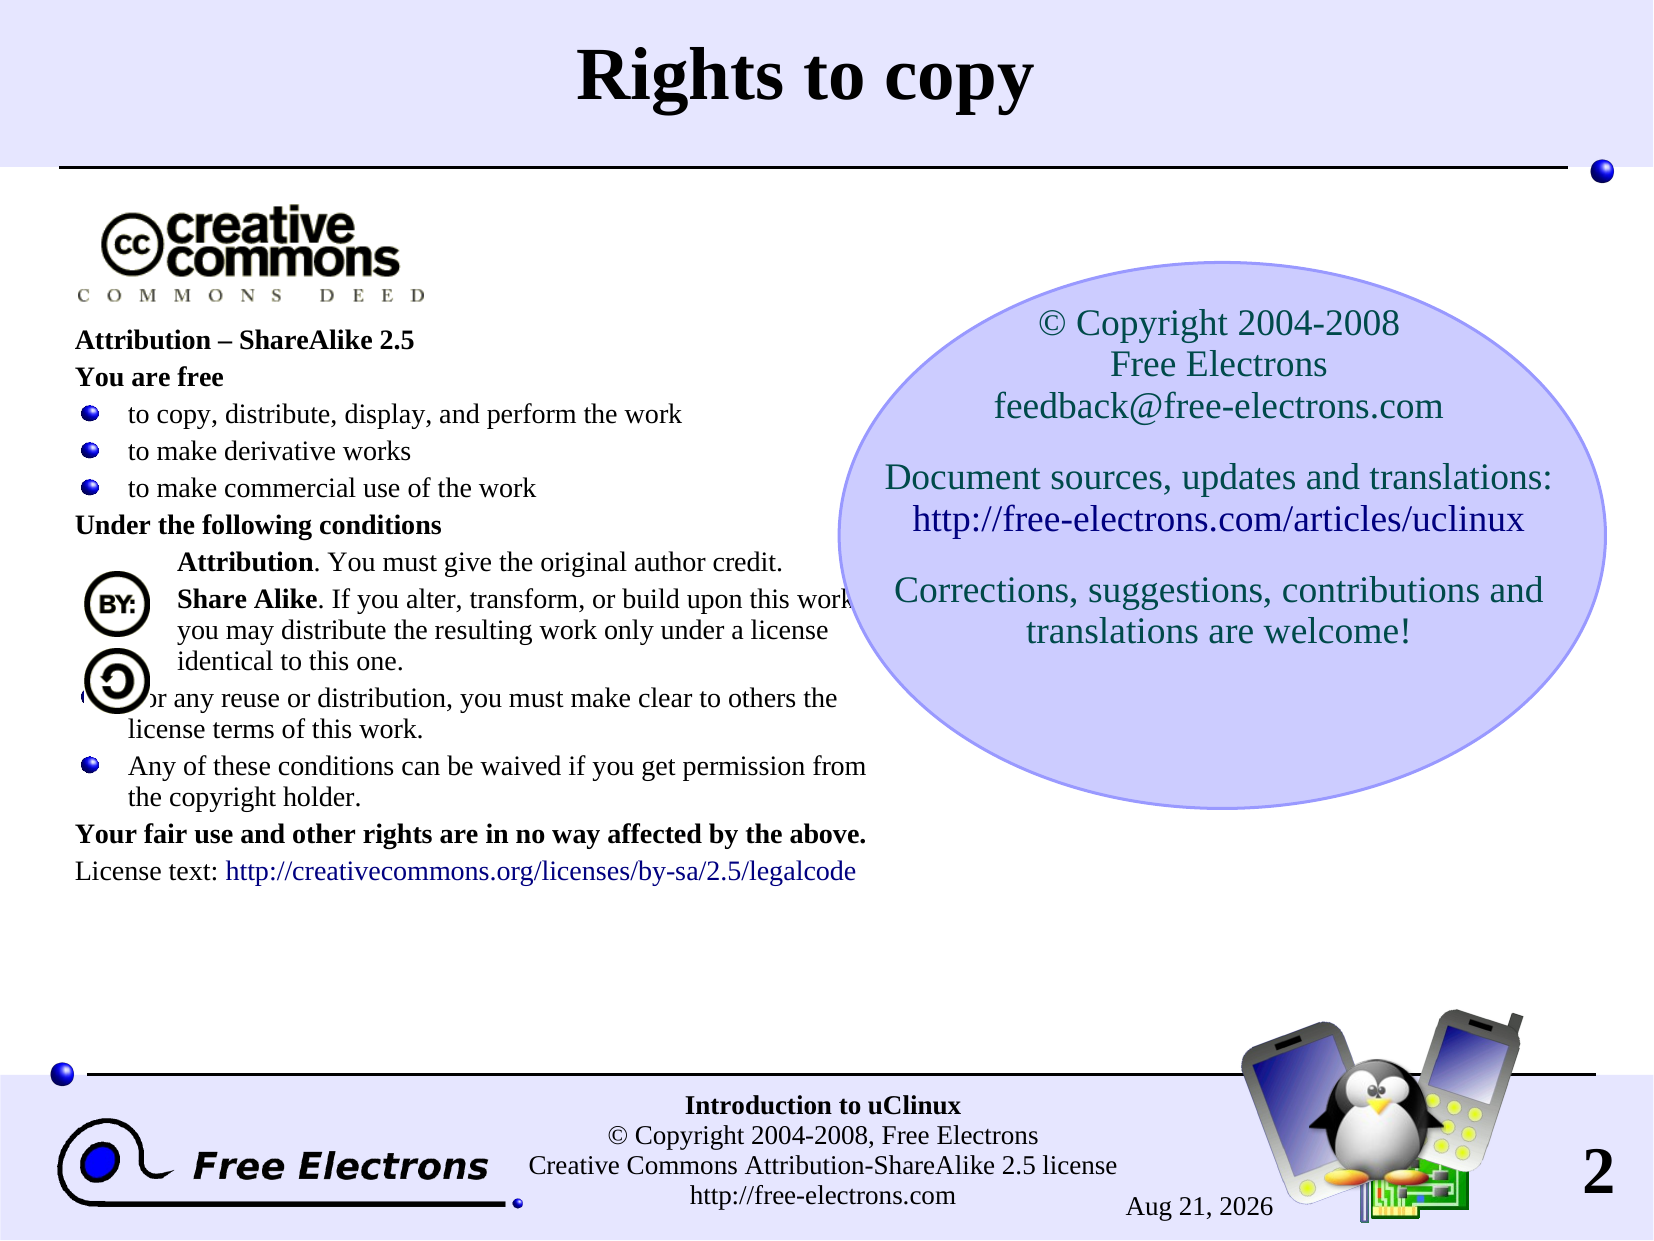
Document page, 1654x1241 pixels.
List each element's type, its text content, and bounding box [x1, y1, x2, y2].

picture [84, 571, 150, 637]
list Attribution – ShareAlike 2.5 You are free to copy, distribute, display, and perform the work to make derivative works to make commercial use of the work Under the following conditions Attribution. You must give the original author credit. Share Alike. If you alter, transform, or build upon this work, you may distribute the resulting work only under a license identical to this one. For any reuse or distribution, you must make clear to others the license terms of this work. Any of these conditions can be waived if you get permission from the copyright holder. Your fair use and other rights are in no way affected by the above. License text: http://creativecommons.org/licenses/by-sa/2.5/legalcode [56, 324, 884, 1053]
picture [78, 204, 424, 303]
text_box [947, 726, 1497, 809]
text_box [1025, 262, 1419, 301]
title Rights to copy [60, 12, 1551, 138]
list © Copyright 2004-2008 Free Electrons feedback@free-electrons.com Document sources, updates and translations: http://free-electrons.com/articles/uclinux Corrections, suggestions, contributions and translations are welcome! [863, 301, 1557, 726]
text_box [839, 440, 863, 631]
picture [50, 1107, 527, 1216]
picture [1225, 983, 1538, 1241]
picture [84, 648, 150, 714]
text_box [1557, 402, 1606, 669]
